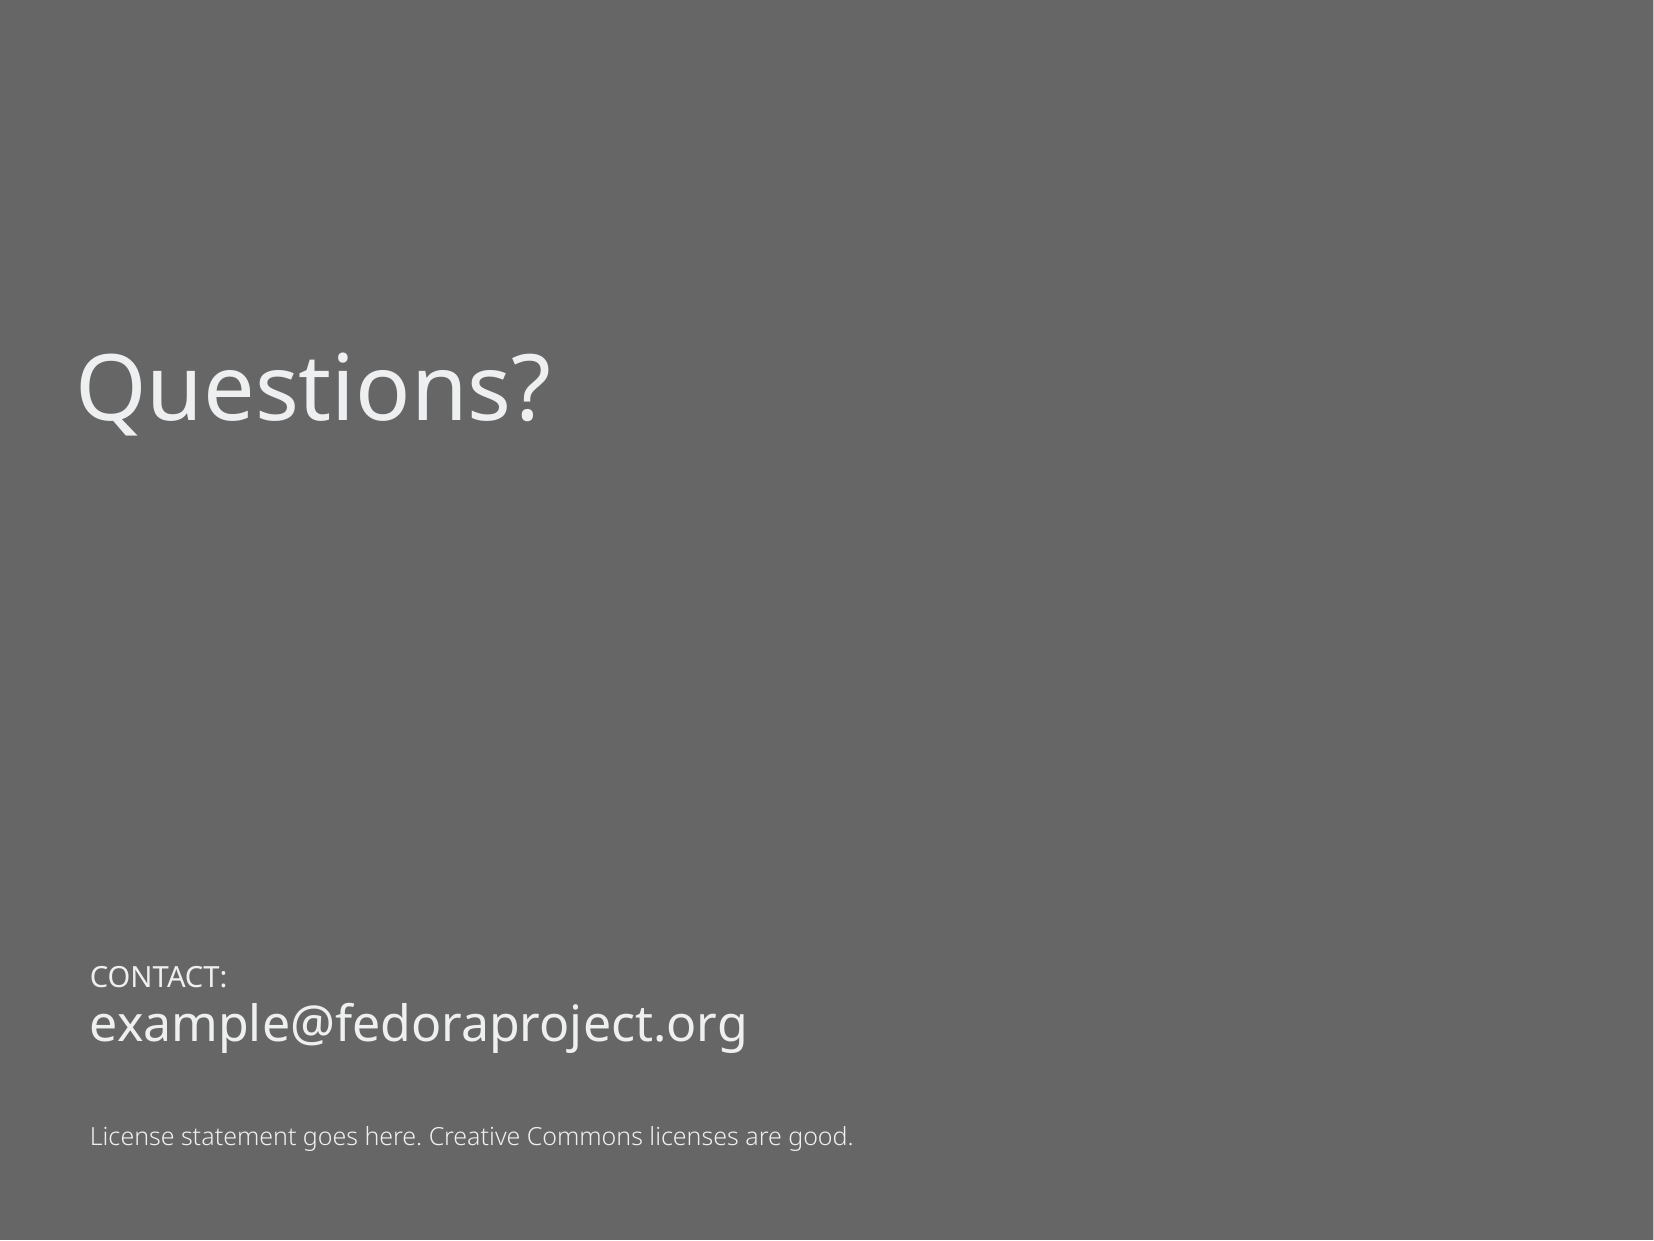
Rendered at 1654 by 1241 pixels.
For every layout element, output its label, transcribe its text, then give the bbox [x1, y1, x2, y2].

text_box example@fedoraproject.org [75, 999, 1611, 1054]
text_box CONTACT: [75, 949, 1611, 999]
text_box License statement goes here. Creative Commons licenses are good. [75, 1111, 1613, 1185]
title Questions? [75, 288, 1576, 481]
